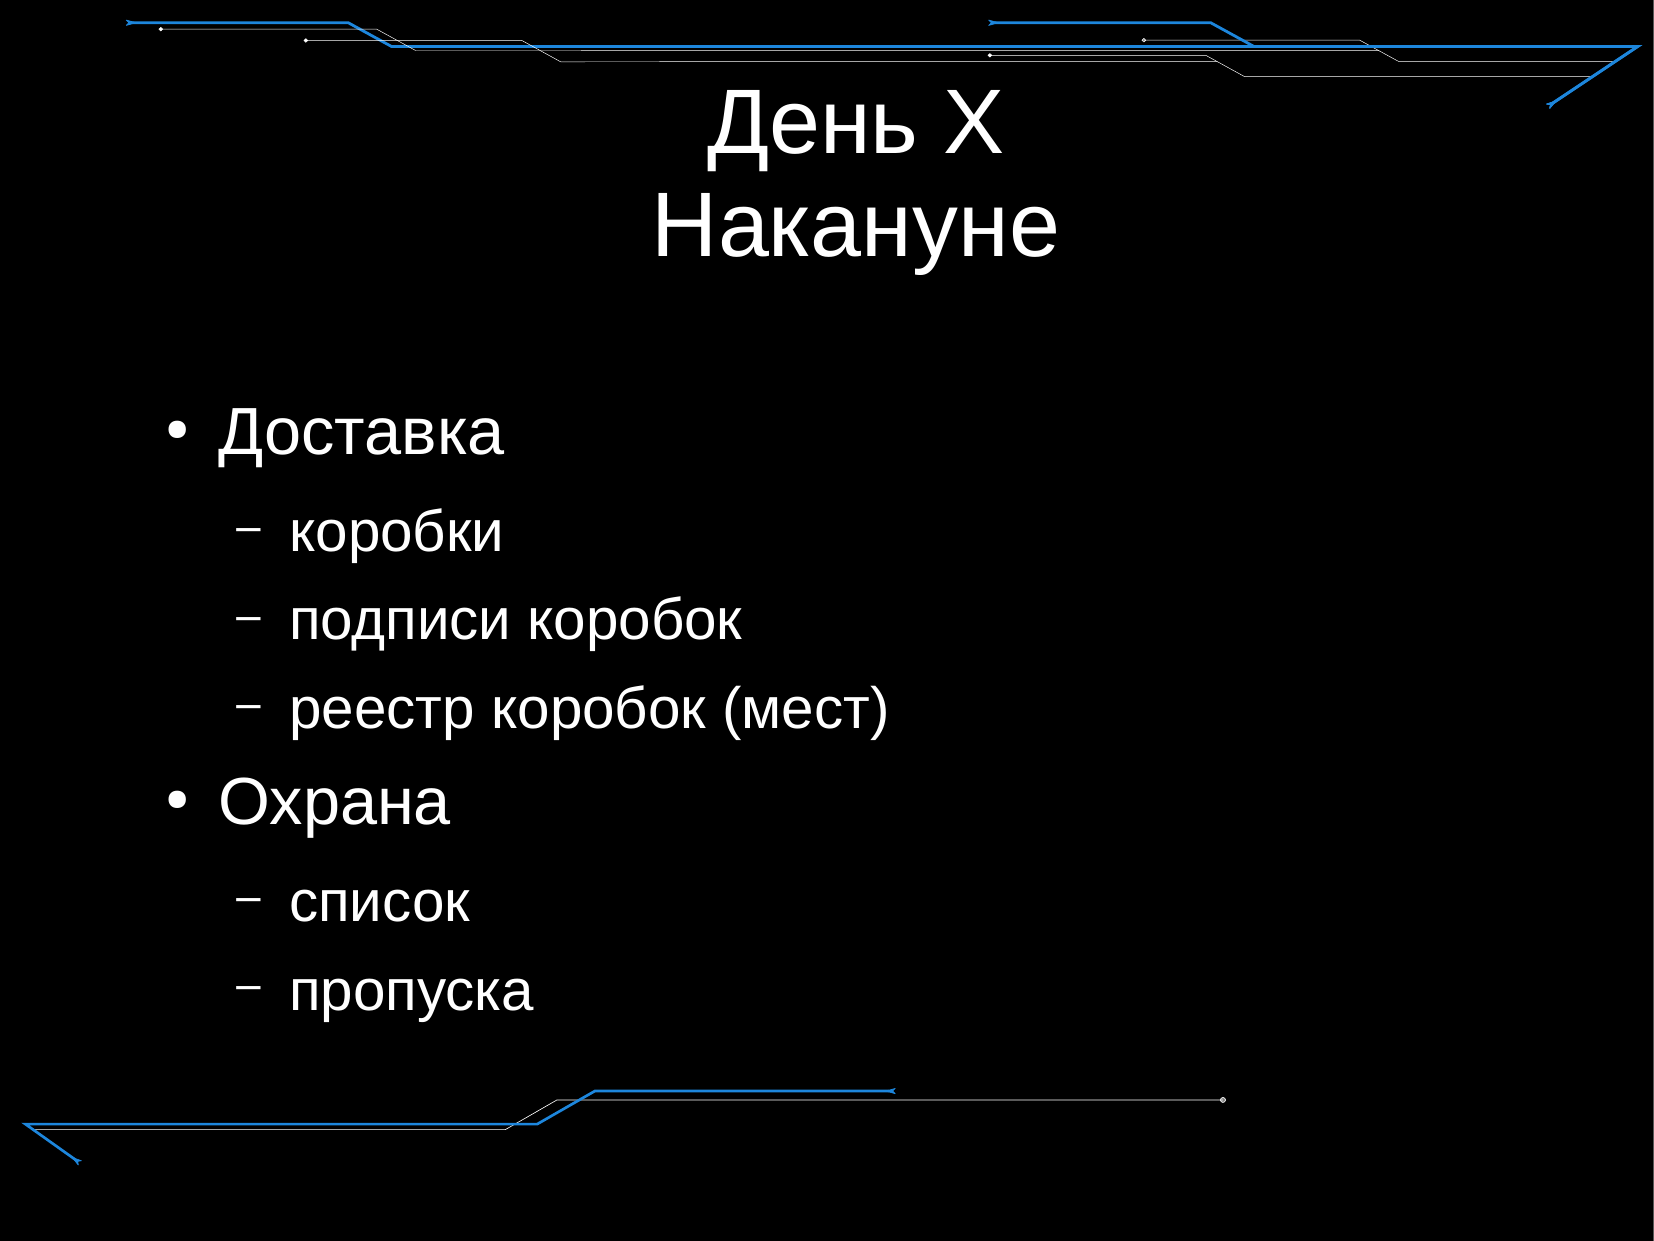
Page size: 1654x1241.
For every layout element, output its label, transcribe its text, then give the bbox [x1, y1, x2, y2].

title День Х Накануне [147, 70, 1565, 276]
list Доставка коробки подписи коробок реестр коробок (мест) Охрана список пропуска [147, 289, 1565, 1023]
